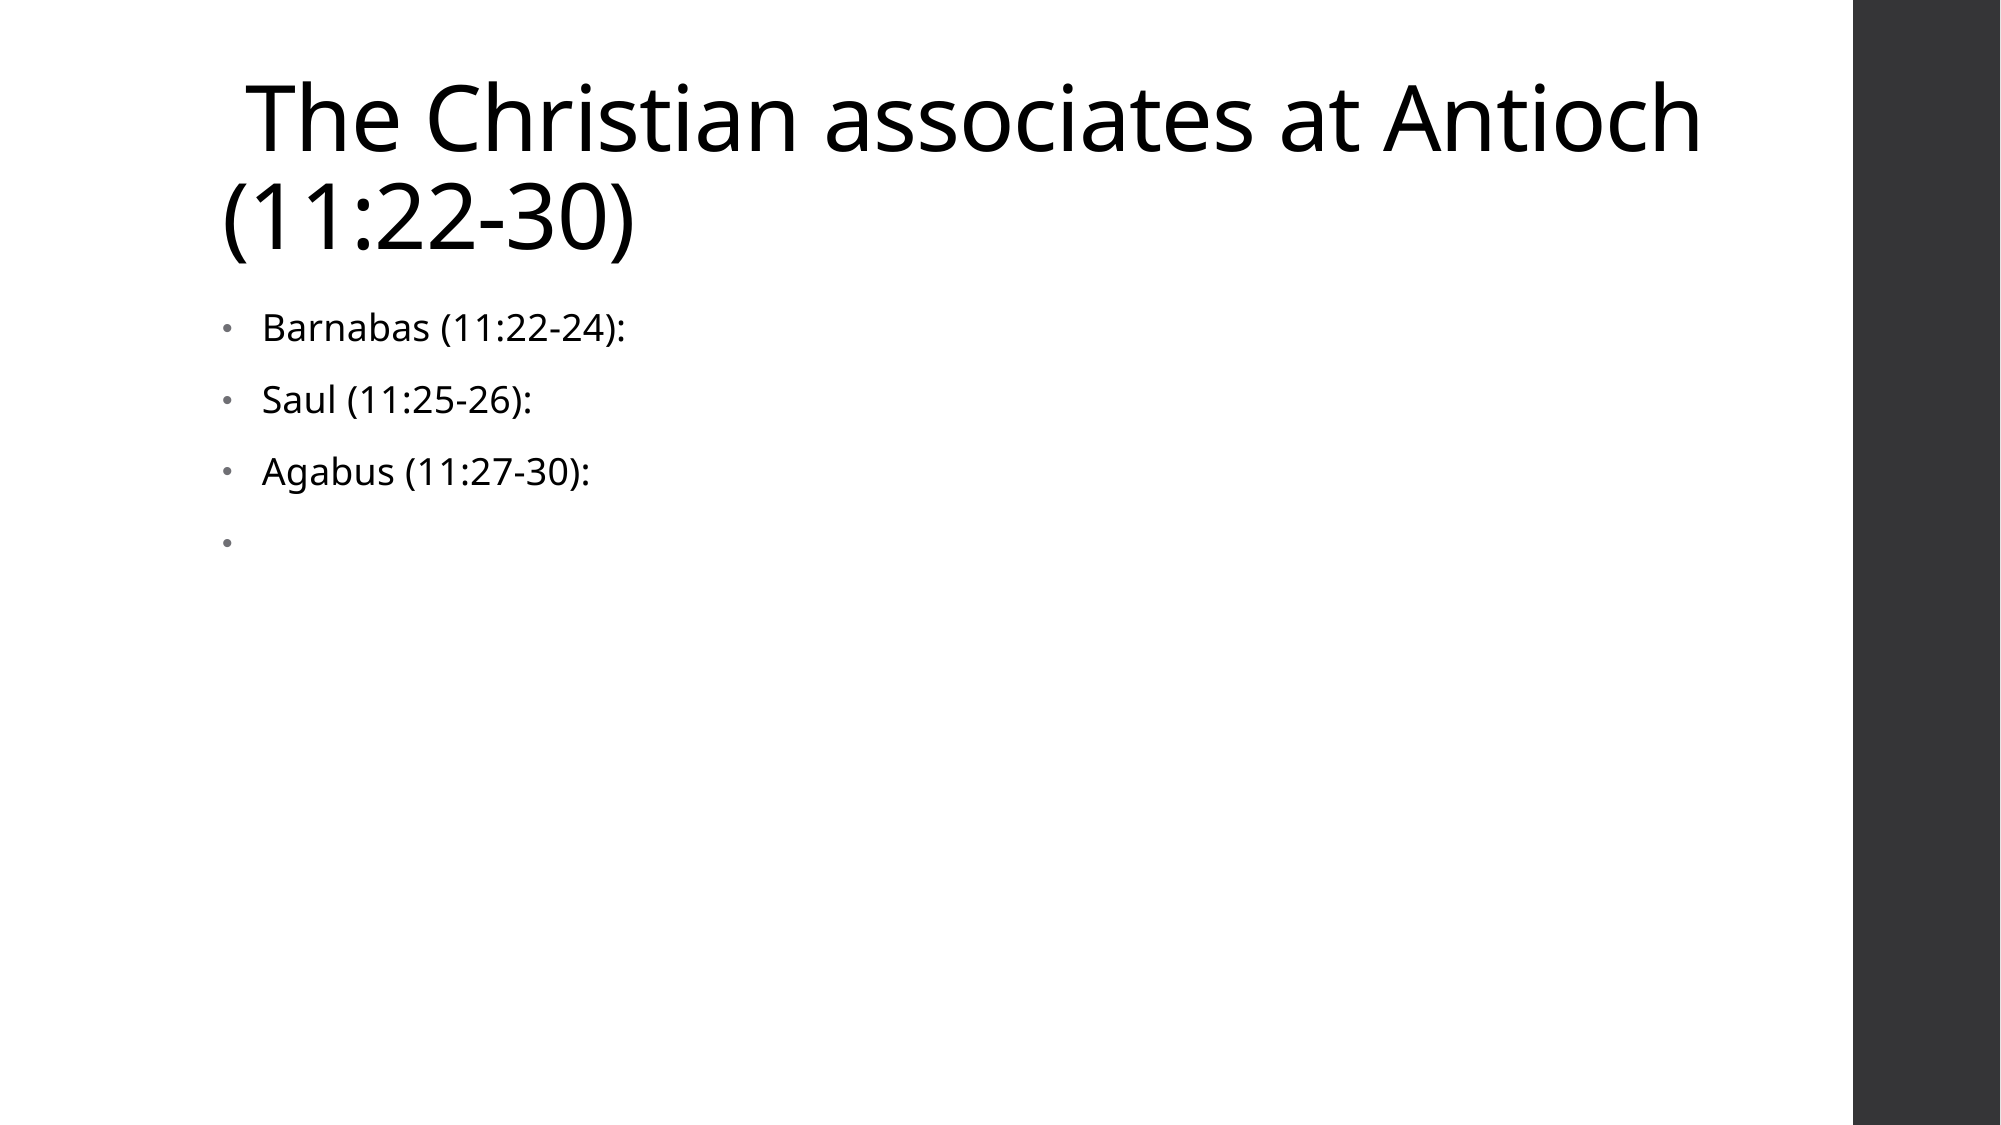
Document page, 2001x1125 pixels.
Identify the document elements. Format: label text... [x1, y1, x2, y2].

title The Christian associates at Antioch (11:22-30) [206, 60, 1797, 278]
list Barnabas (11:22-24): Saul (11:25-26): Agabus (11:27-30): [206, 299, 1617, 1014]
